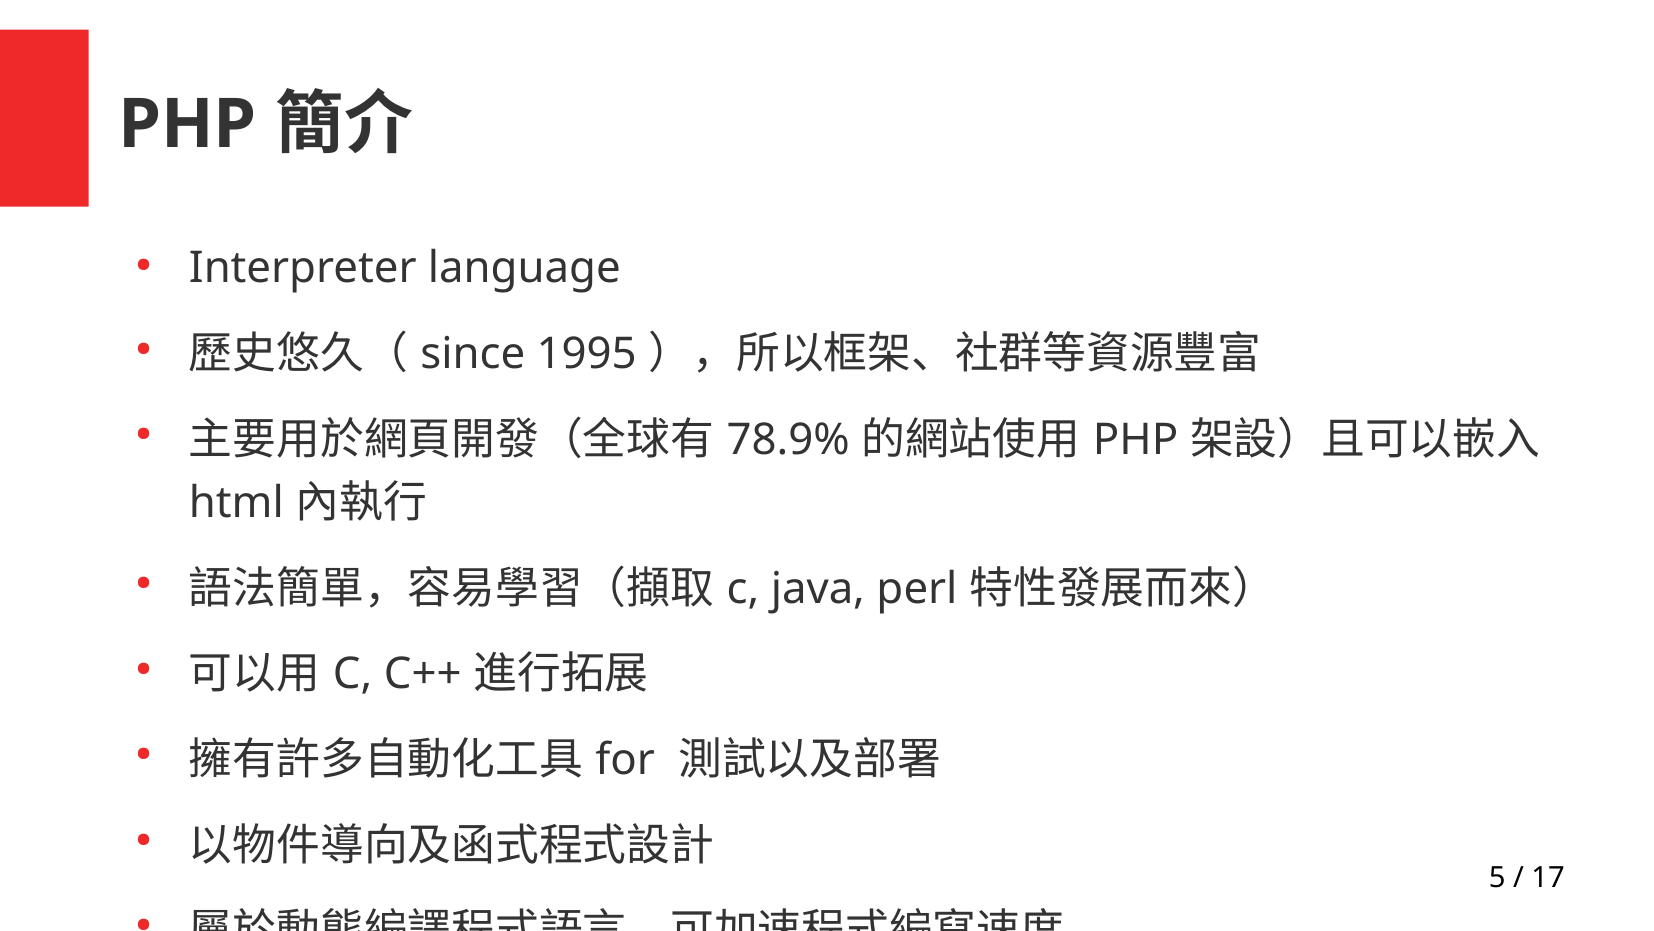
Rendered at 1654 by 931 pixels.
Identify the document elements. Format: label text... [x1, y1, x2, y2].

title PHP簡介 [118, 29, 1595, 207]
list Interpreter language 歷史悠久（since 1995），所以框架、社群等資源豐富 主要用於網頁開發（全球有78.9%的網站使用PHP架設）且可以嵌入html內執行 語法簡單，容易學習（擷取c, java, perl特性發展而來） 可以用C, C++進行拓展 擁有許多自動化工具for 測試以及部署 以物件導向及函式程式設計 屬於動態編譯程式語言，可加速程式編寫速度 [118, 236, 1595, 857]
